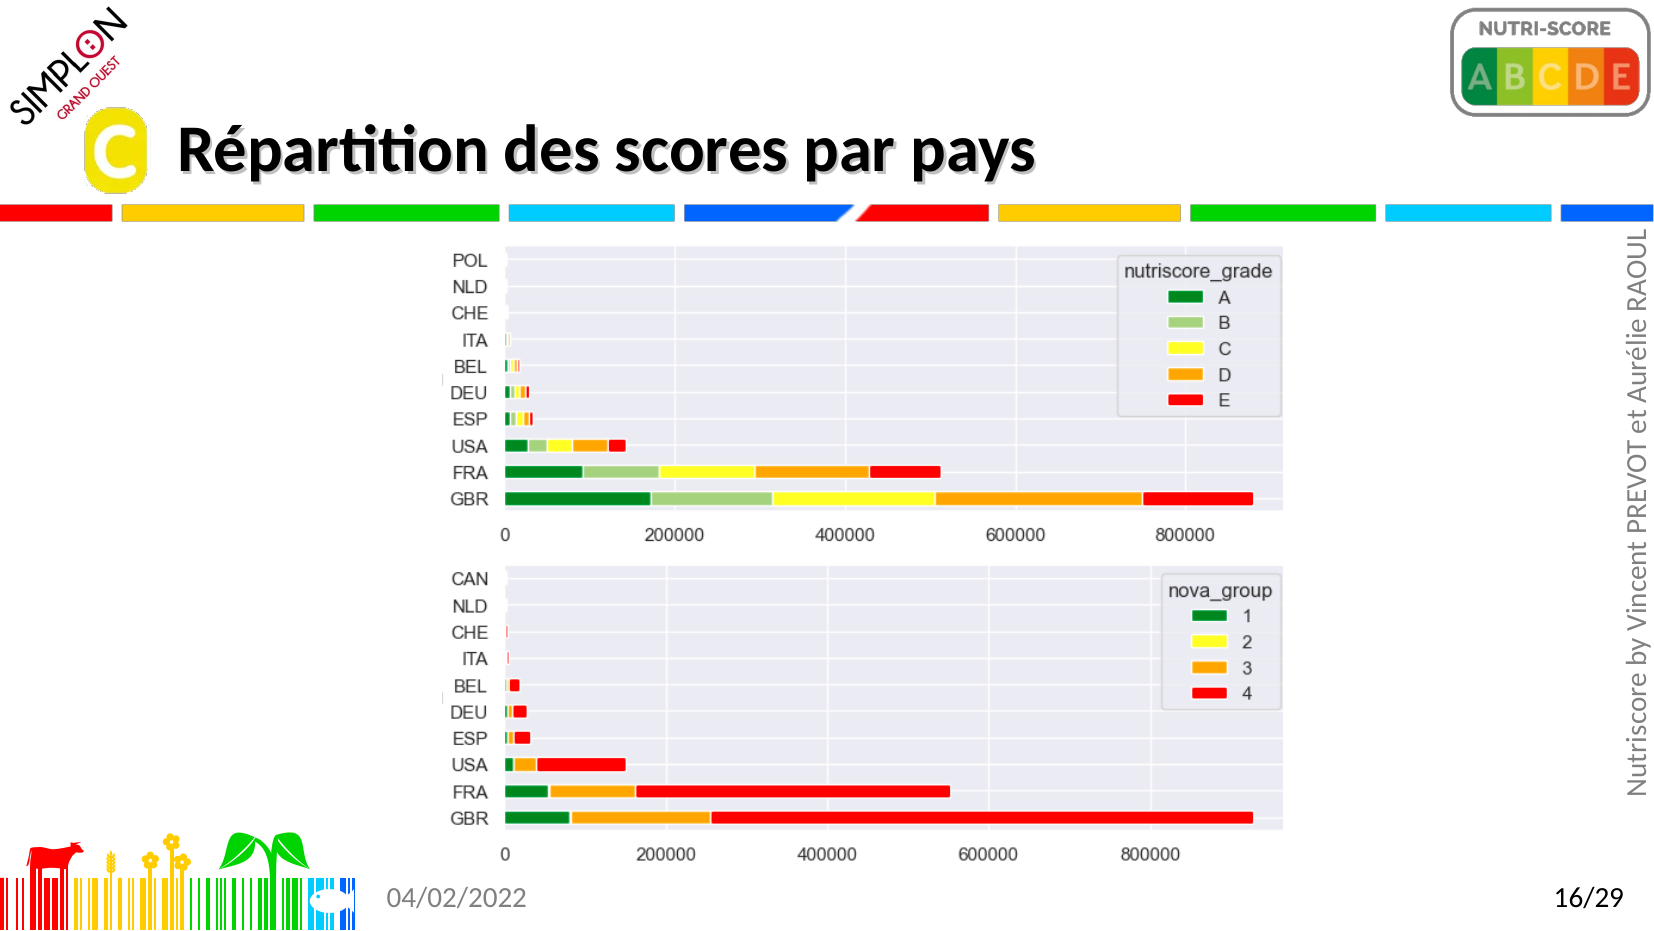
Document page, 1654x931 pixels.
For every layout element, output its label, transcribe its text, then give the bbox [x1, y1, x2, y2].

picture [82, 106, 151, 195]
picture [0, 826, 355, 930]
title Répartition des scores par pays [177, 102, 1654, 207]
picture [2, 2, 147, 147]
picture [1448, 4, 1654, 102]
picture [0, 200, 1654, 225]
picture [442, 236, 1283, 869]
